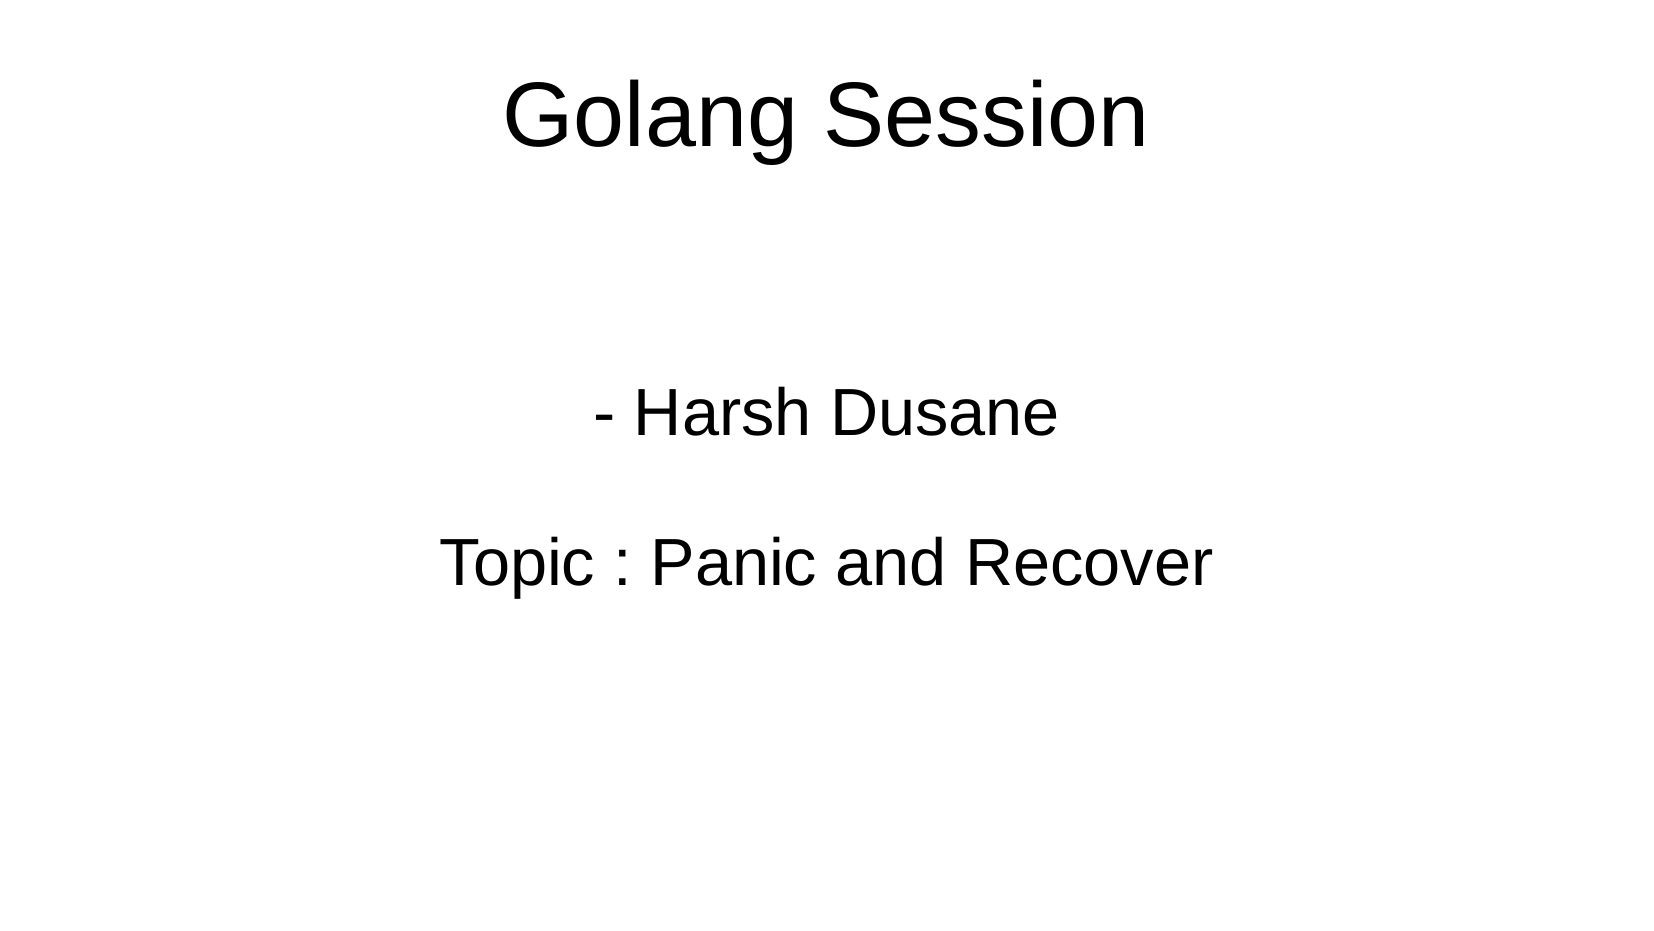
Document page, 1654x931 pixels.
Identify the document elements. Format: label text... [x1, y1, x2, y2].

title Golang Session [82, 37, 1571, 193]
subtitle - Harsh Dusane Topic : Panic and Recover [82, 217, 1571, 758]
